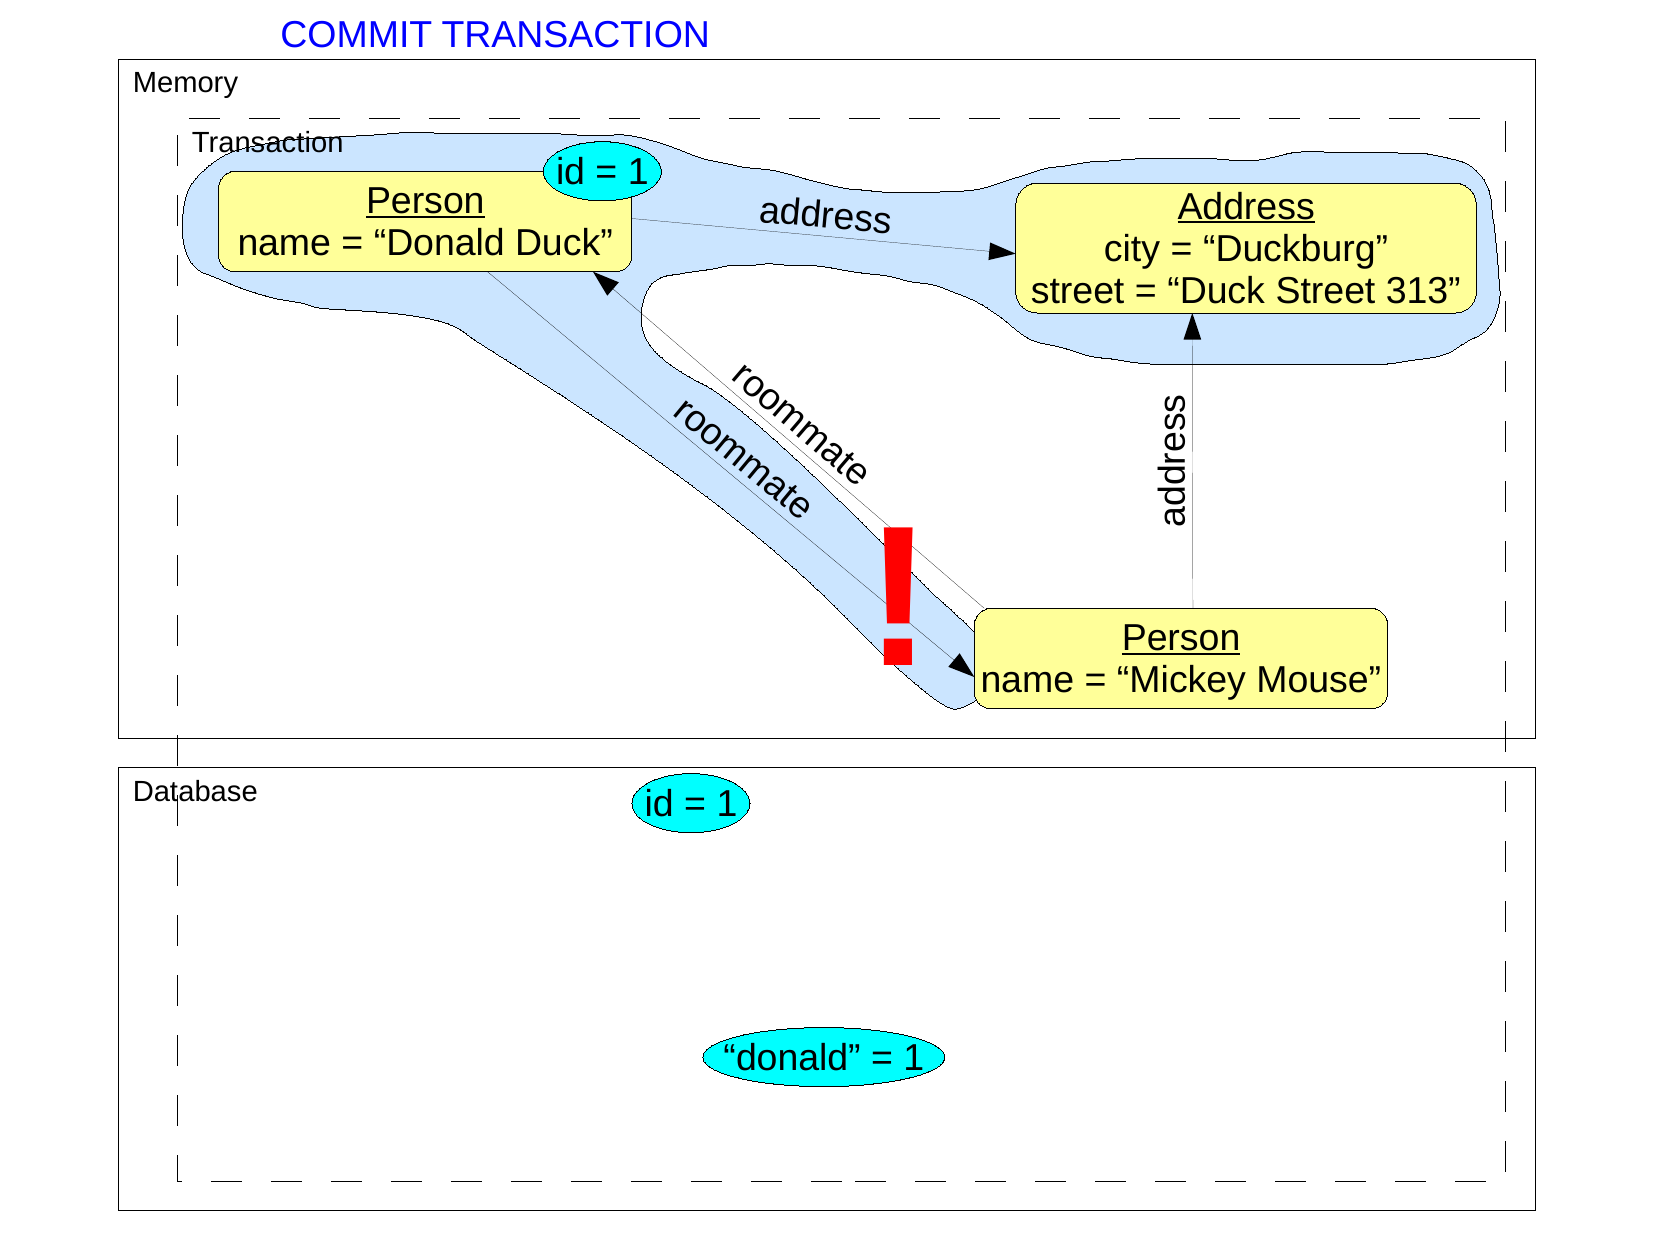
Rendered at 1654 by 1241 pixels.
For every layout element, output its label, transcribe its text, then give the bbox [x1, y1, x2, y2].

text_box Transaction [177, 118, 1506, 1182]
text_box id = 1 [543, 141, 662, 201]
text_box Database [118, 767, 1536, 1211]
text_box Memory [118, 59, 1536, 739]
text_box Address city = “Duckburg” street = “Duck Street 313” [1015, 183, 1477, 314]
text_box COMMIT TRANSACTION [265, 6, 1536, 64]
text_box id = 1 [631, 773, 751, 833]
text_box Person name = “Donald Duck” [218, 171, 632, 272]
text_box Person name = “Mickey Mouse” [974, 608, 1388, 709]
text_box “donald” = 1 [702, 1027, 945, 1087]
text_box ! [850, 477, 947, 716]
